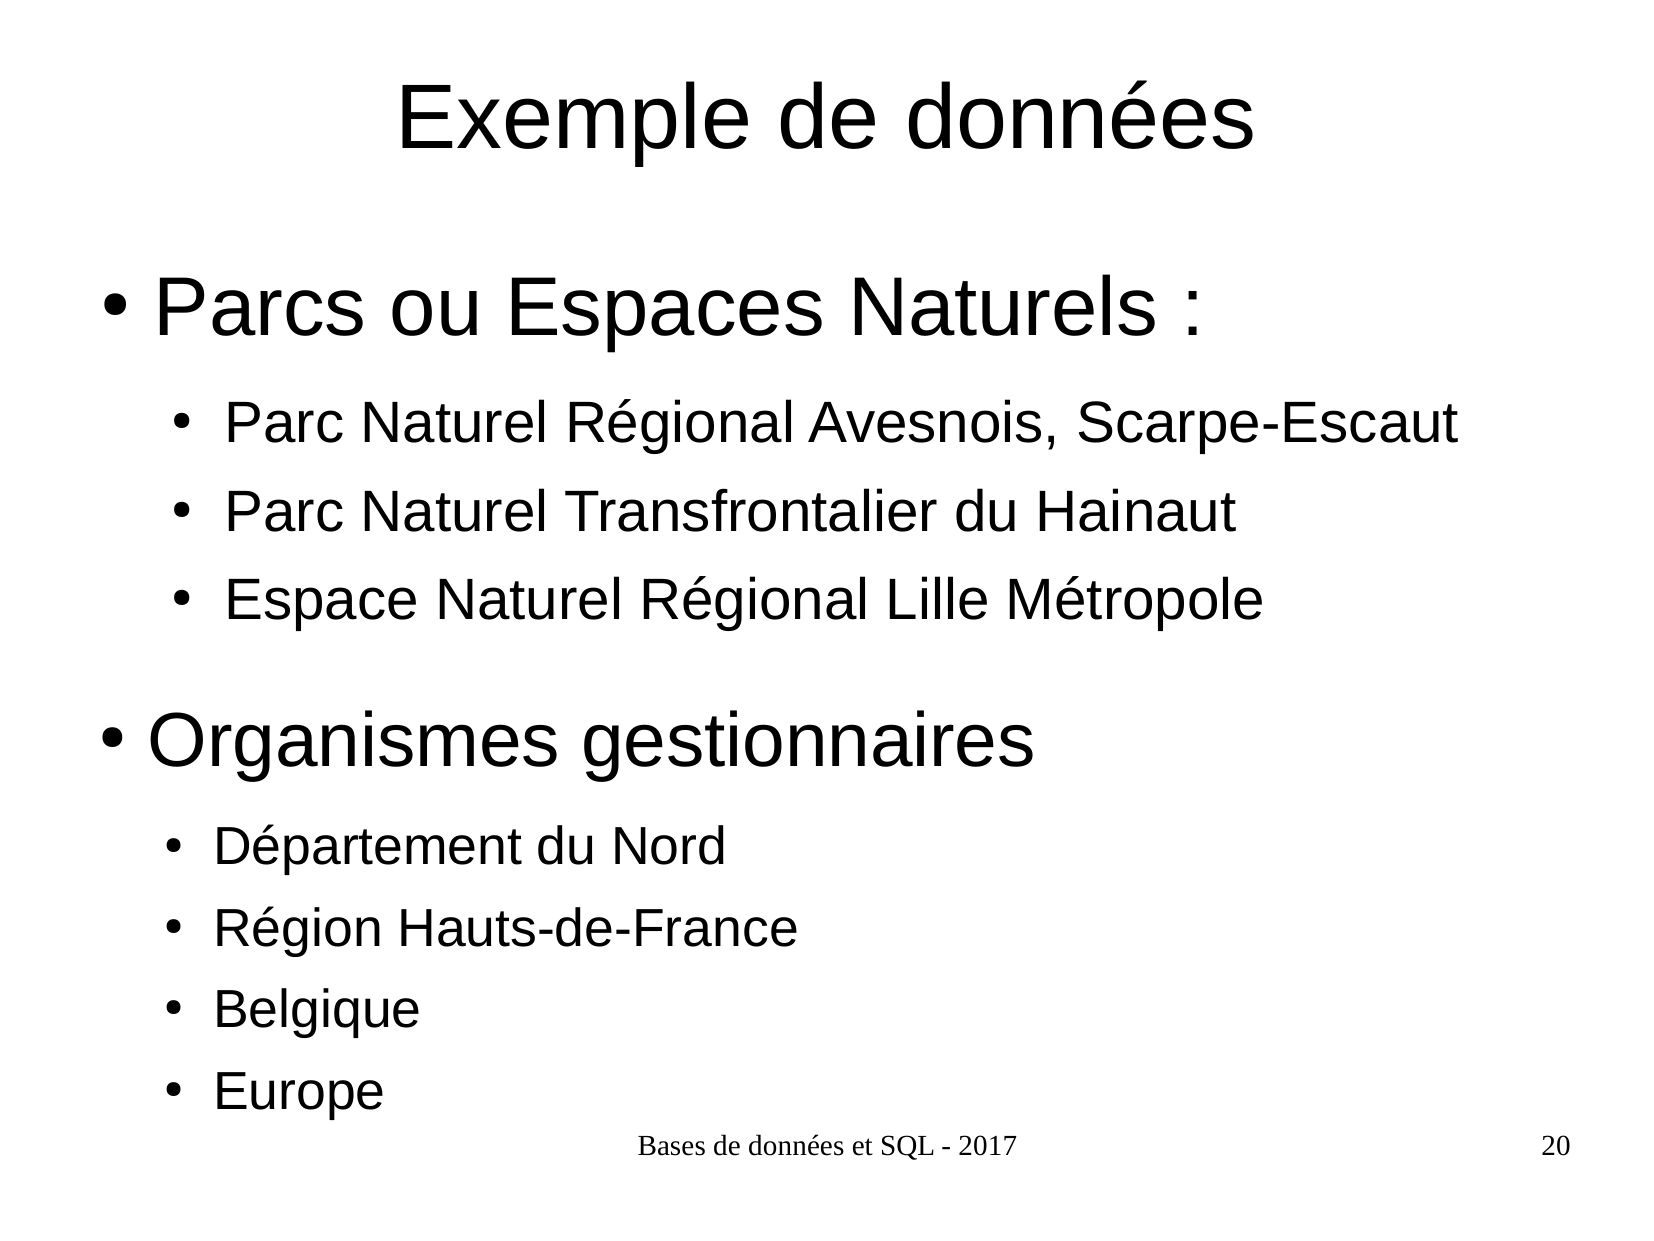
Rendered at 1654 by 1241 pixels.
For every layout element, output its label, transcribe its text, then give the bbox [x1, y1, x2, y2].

list Parcs ou Espaces Naturels : Parc Naturel Régional Avesnois, Scarpe-Escaut Parc Naturel Transfrontalier du Hainaut Espace Naturel Régional Lille Métropole [82, 259, 1571, 650]
list Organismes gestionnaires Département du Nord Région Hauts-de-France Belgique Europe [82, 696, 1571, 1123]
title Exemple de données [82, 56, 1571, 178]
